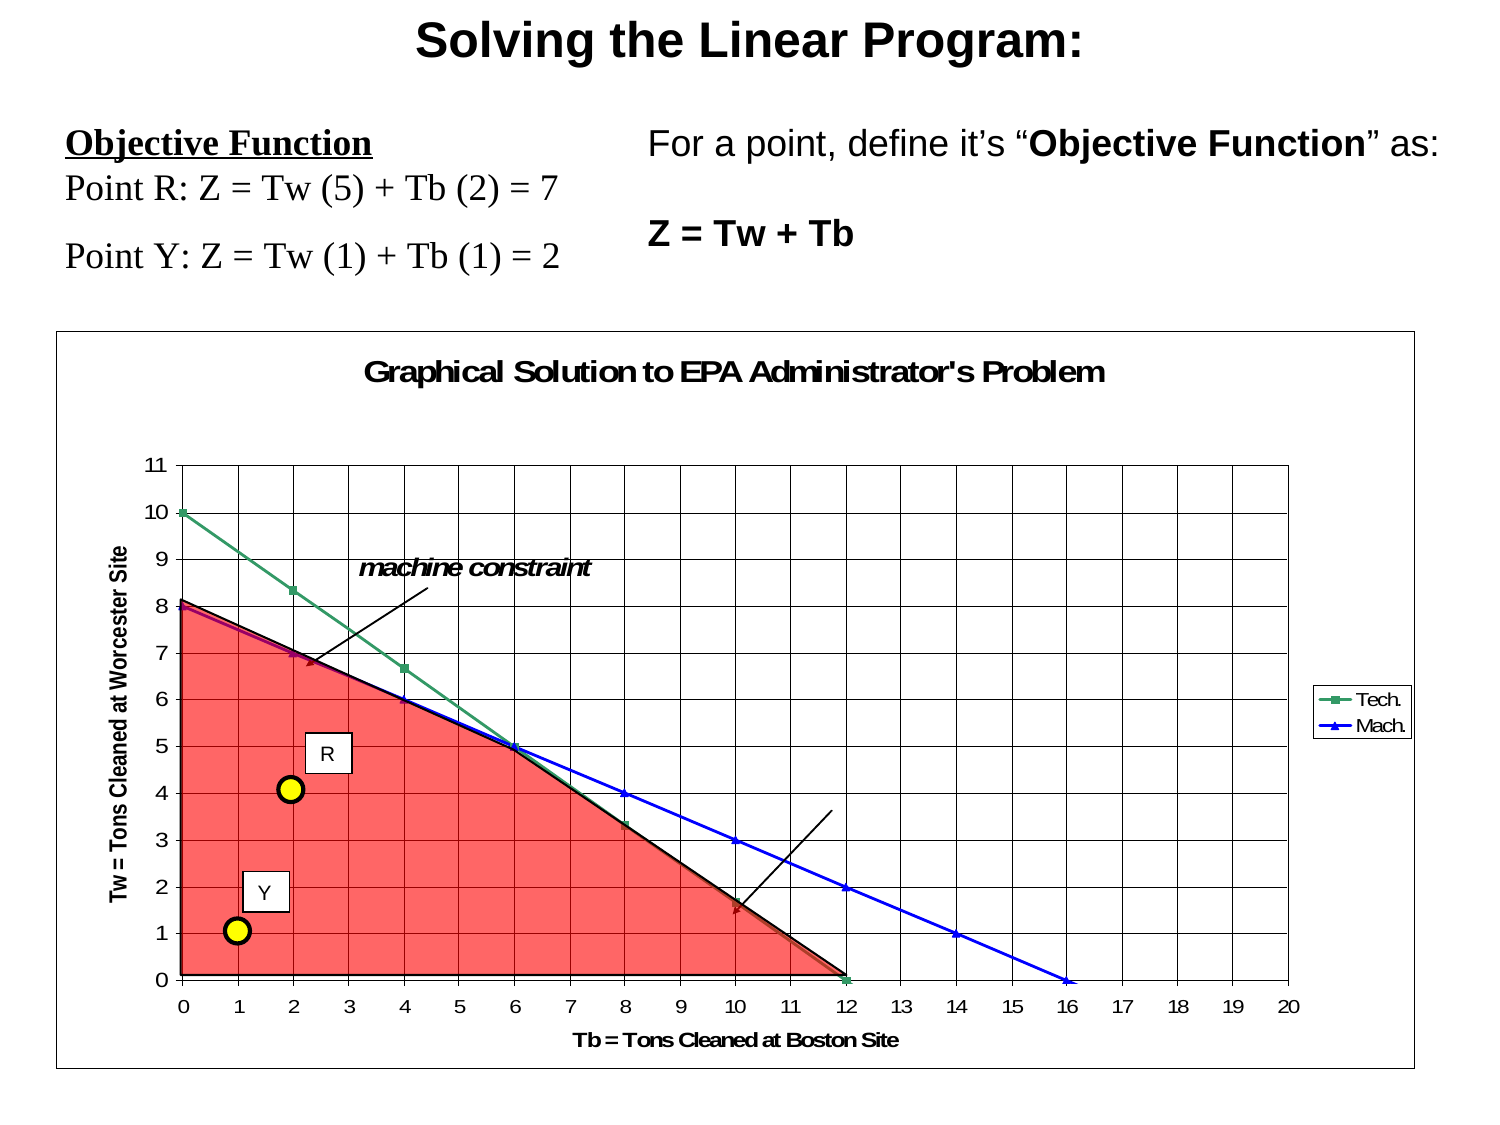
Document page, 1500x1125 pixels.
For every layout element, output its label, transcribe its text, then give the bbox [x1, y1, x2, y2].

text_box [180, 599, 847, 976]
text_box For a point, define it’s “Objective Function” as: Z = Tw + Tb [633, 110, 1464, 262]
text_box Solving the Linear Program: [125, 0, 1376, 76]
chart [49, 324, 1422, 1075]
text_box Objective Function Point R: Z = Tw (5) + Tb (2) = 7 Point Y: Z = Tw (1) + Tb (1) = 2 [50, 109, 801, 353]
text_box R [305, 733, 353, 774]
text_box Y [242, 871, 290, 913]
